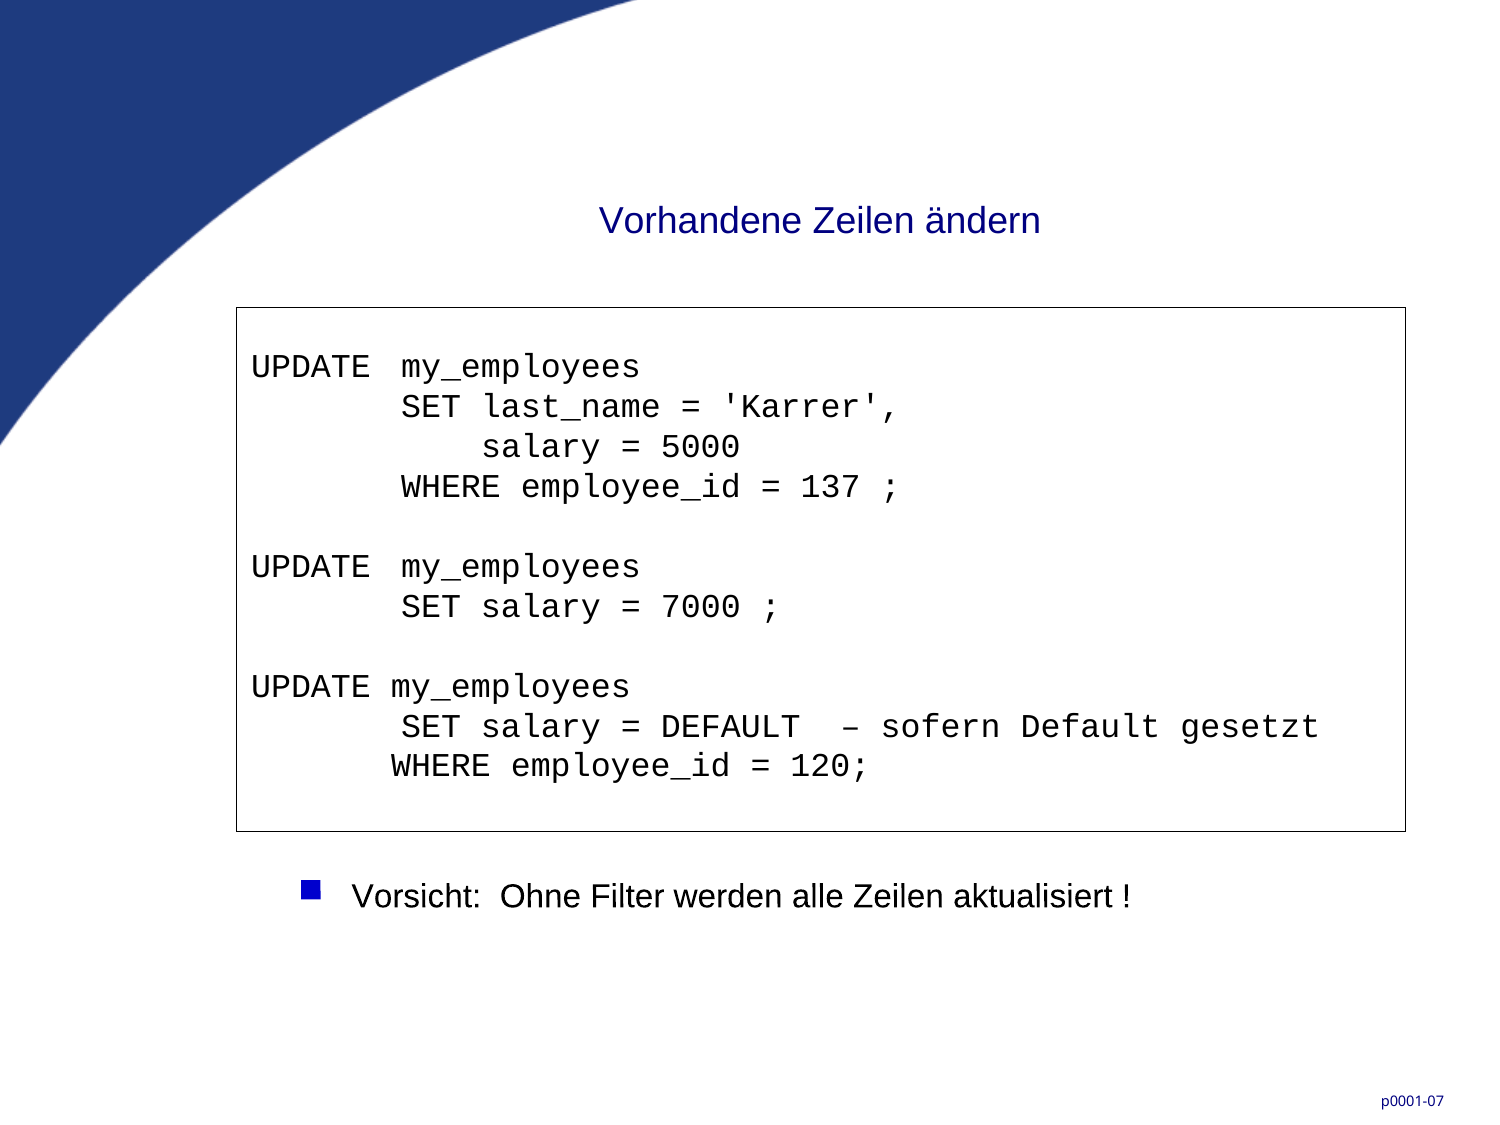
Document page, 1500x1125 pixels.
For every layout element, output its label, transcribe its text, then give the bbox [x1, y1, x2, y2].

title Vorhandene Zeilen ändern [482, 188, 1158, 277]
text_box Vorsicht: Ohne Filter werden alle Zeilen aktualisiert ! [283, 850, 1198, 1125]
picture [0, 0, 648, 462]
text_box UPDATE my_employees SET last_name = 'Karrer', salary = 5000 WHERE employee_id = 137 ; UPDATE my_employees SET salary = 7000 ; UPDATE my_employees SET salary = DEFAULT – sofern Default gesetzt WHERE employee_id = 120; [236, 307, 1406, 832]
